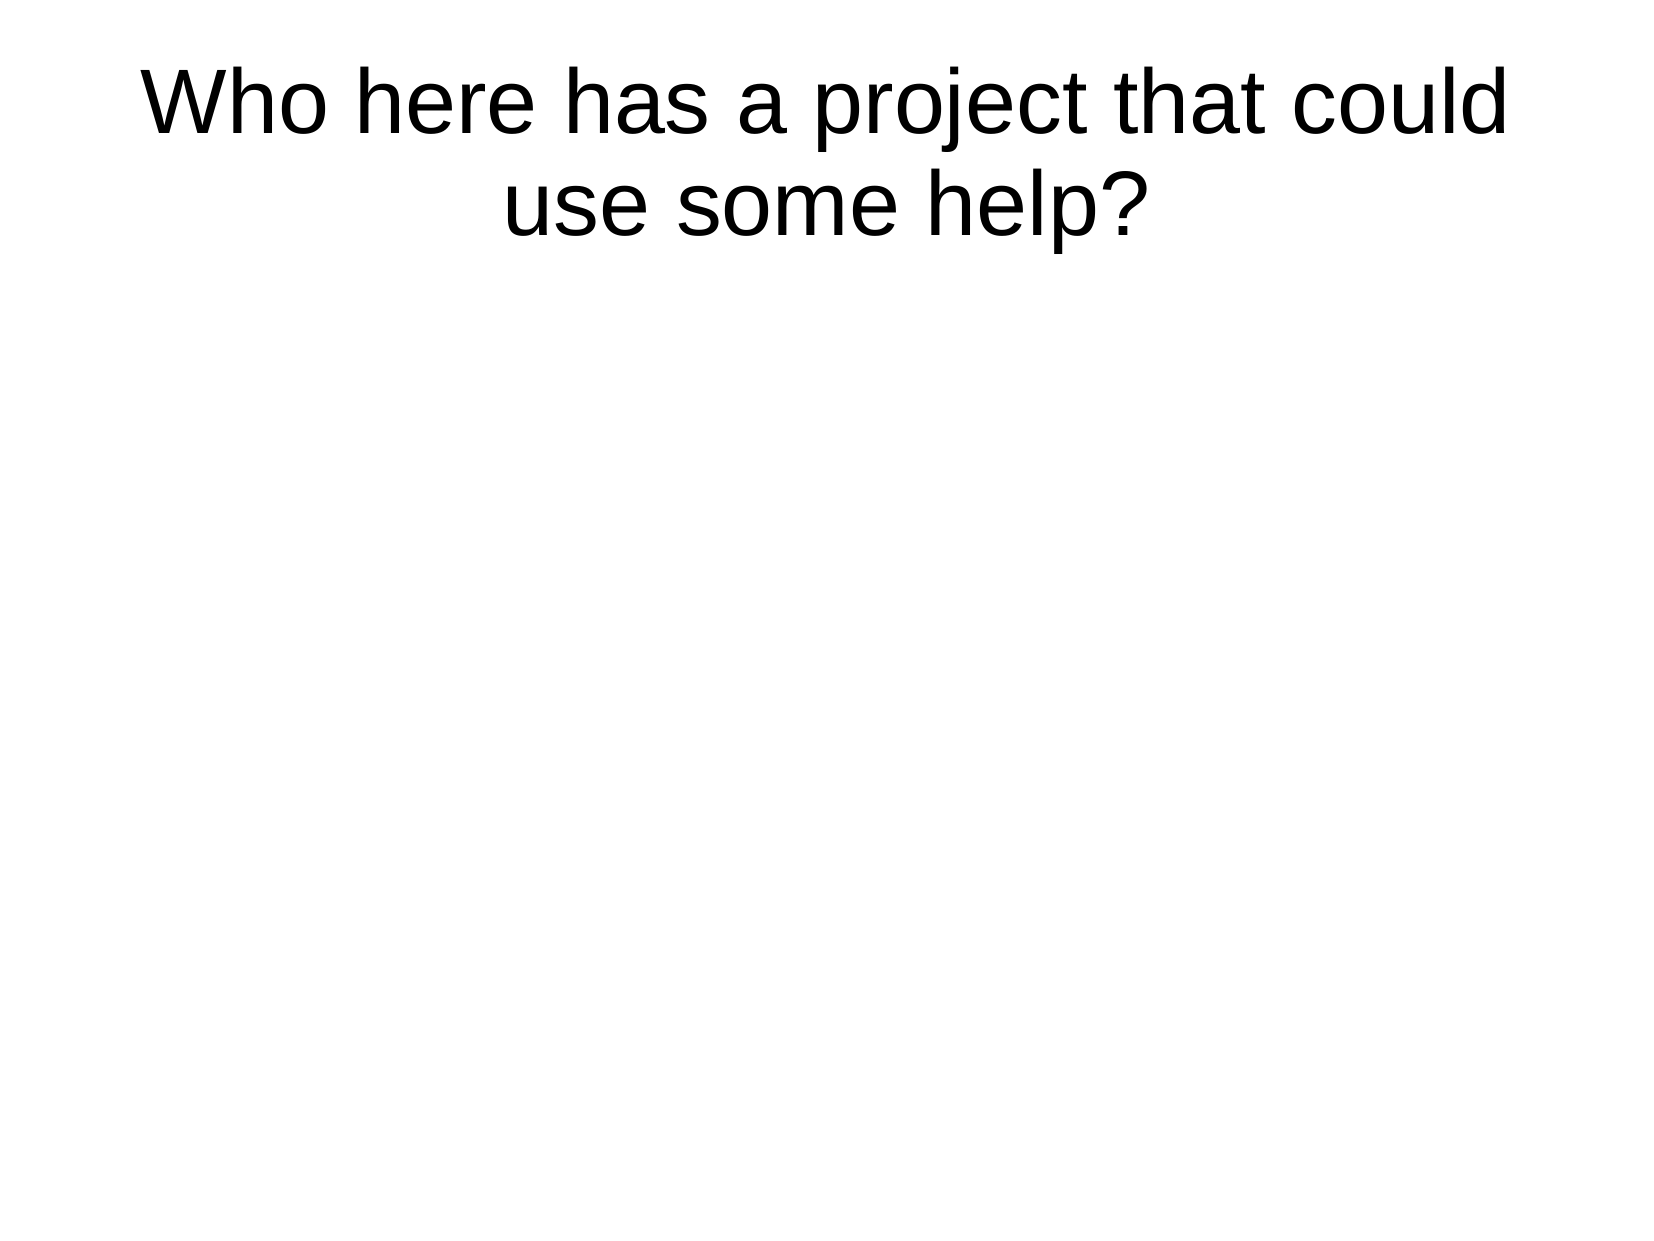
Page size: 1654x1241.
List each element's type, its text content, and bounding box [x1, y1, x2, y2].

title Who here has a project that could use some help? [82, 49, 1571, 257]
